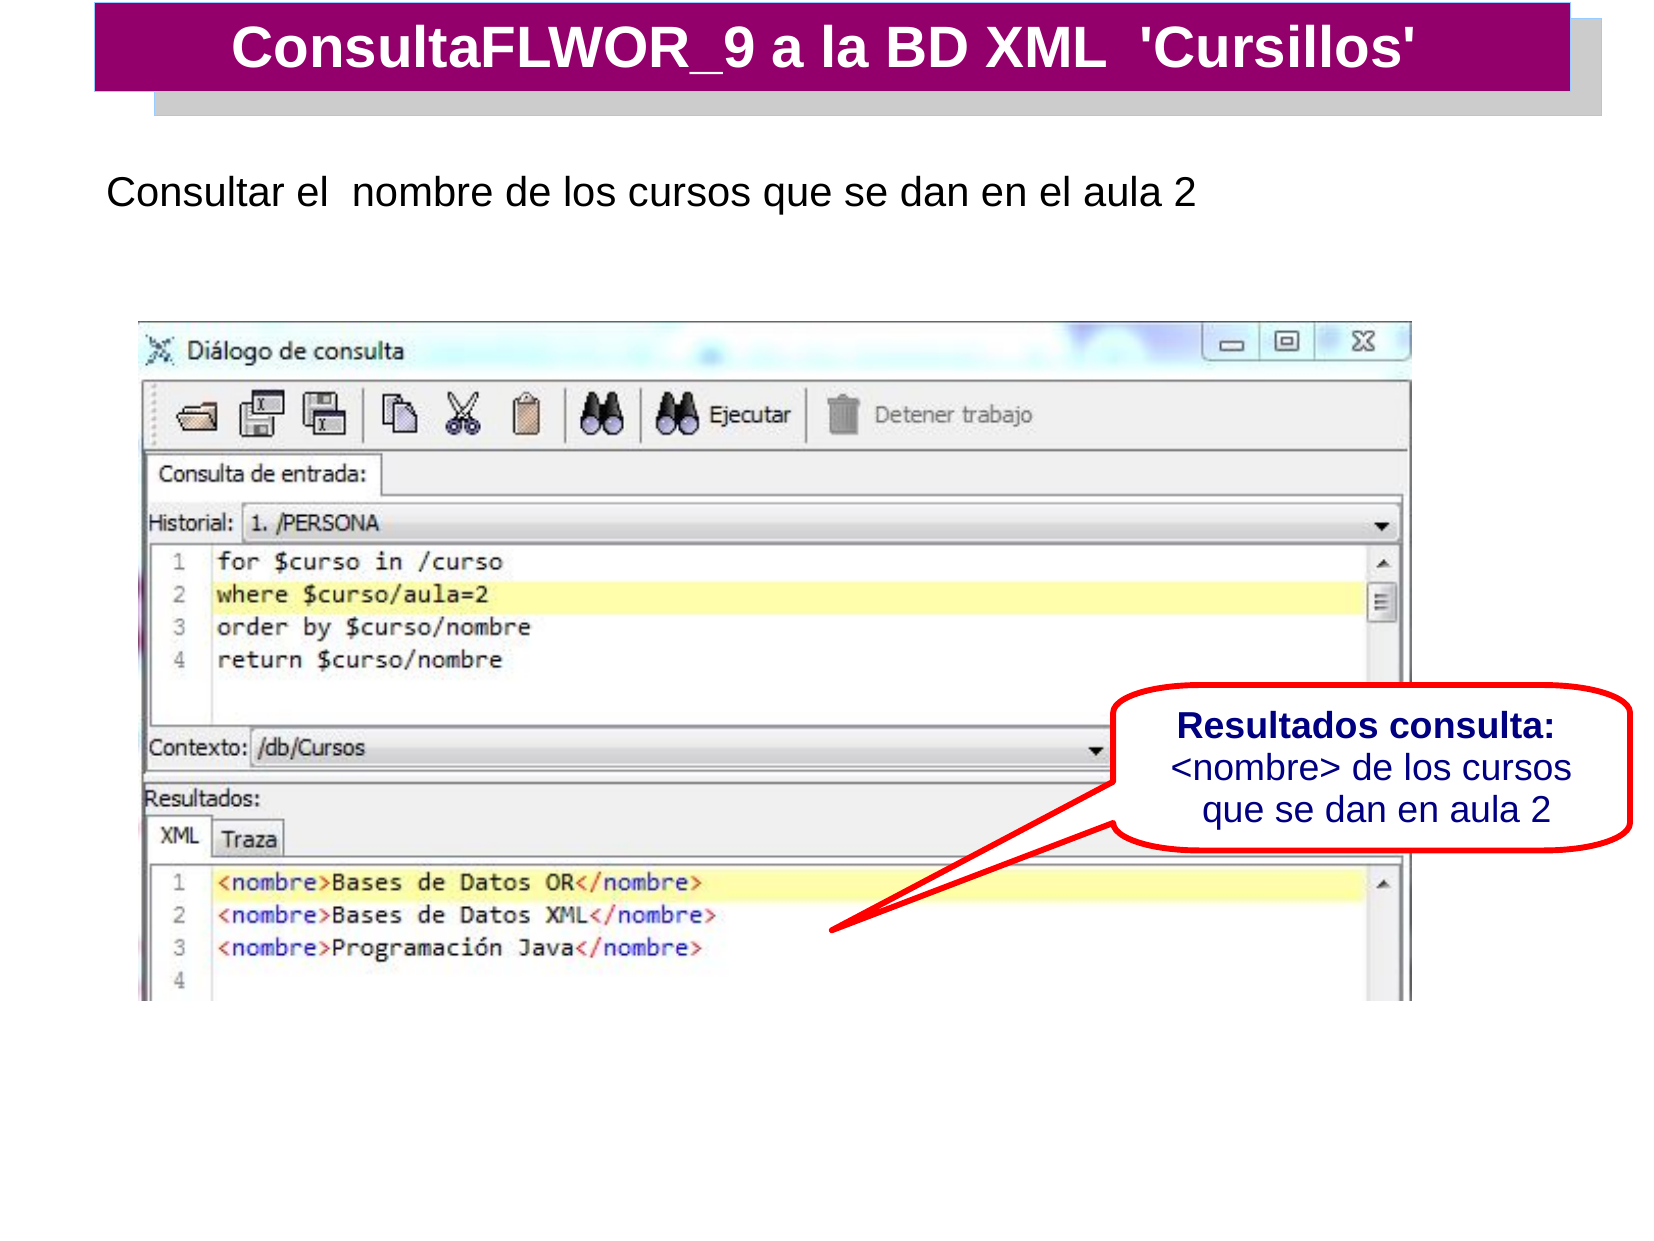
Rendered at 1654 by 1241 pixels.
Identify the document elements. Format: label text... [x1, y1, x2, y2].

text_box ConsultaFLWOR_9 a la BD XML 'Cursillos' [94, 2, 1571, 92]
text_box [154, 18, 1602, 116]
text_box Resultados consulta: <nombre> de los cursos que se dan en aula 2 [831, 685, 1630, 931]
text_box Consultar el nombre de los cursos que se dan en el aula 2 [79, 161, 1616, 272]
picture [138, 321, 1412, 1001]
